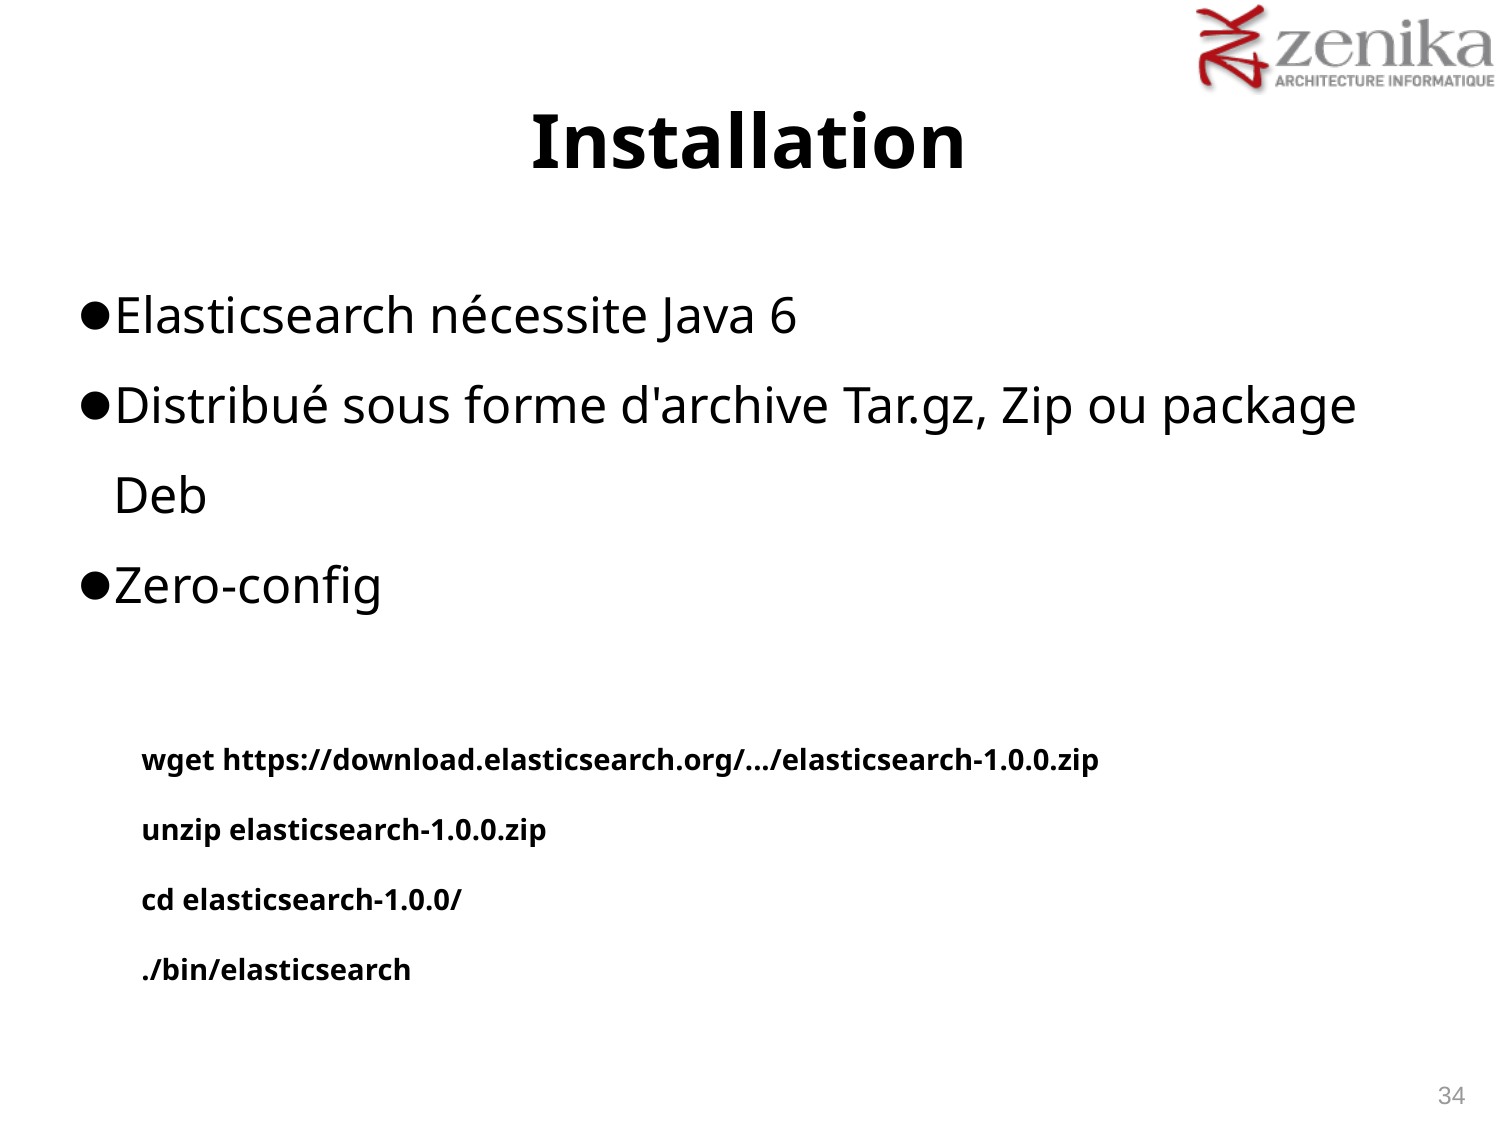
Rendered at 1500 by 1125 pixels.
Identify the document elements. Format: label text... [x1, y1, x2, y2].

text_box Elasticsearch nécessite Java 6 Distribué sous forme d'archive Tar.gz, Zip ou package Deb Zero-config [63, 238, 1470, 922]
text_box wget https://download.elasticsearch.org/.../elasticsearch-1.0.0.zip unzip elasticsearch-1.0.0.zip cd elasticsearch-1.0.0/ ./bin/elasticsearch [125, 732, 1370, 1030]
picture [1190, 0, 1500, 95]
text_box Installation [75, 29, 1425, 238]
